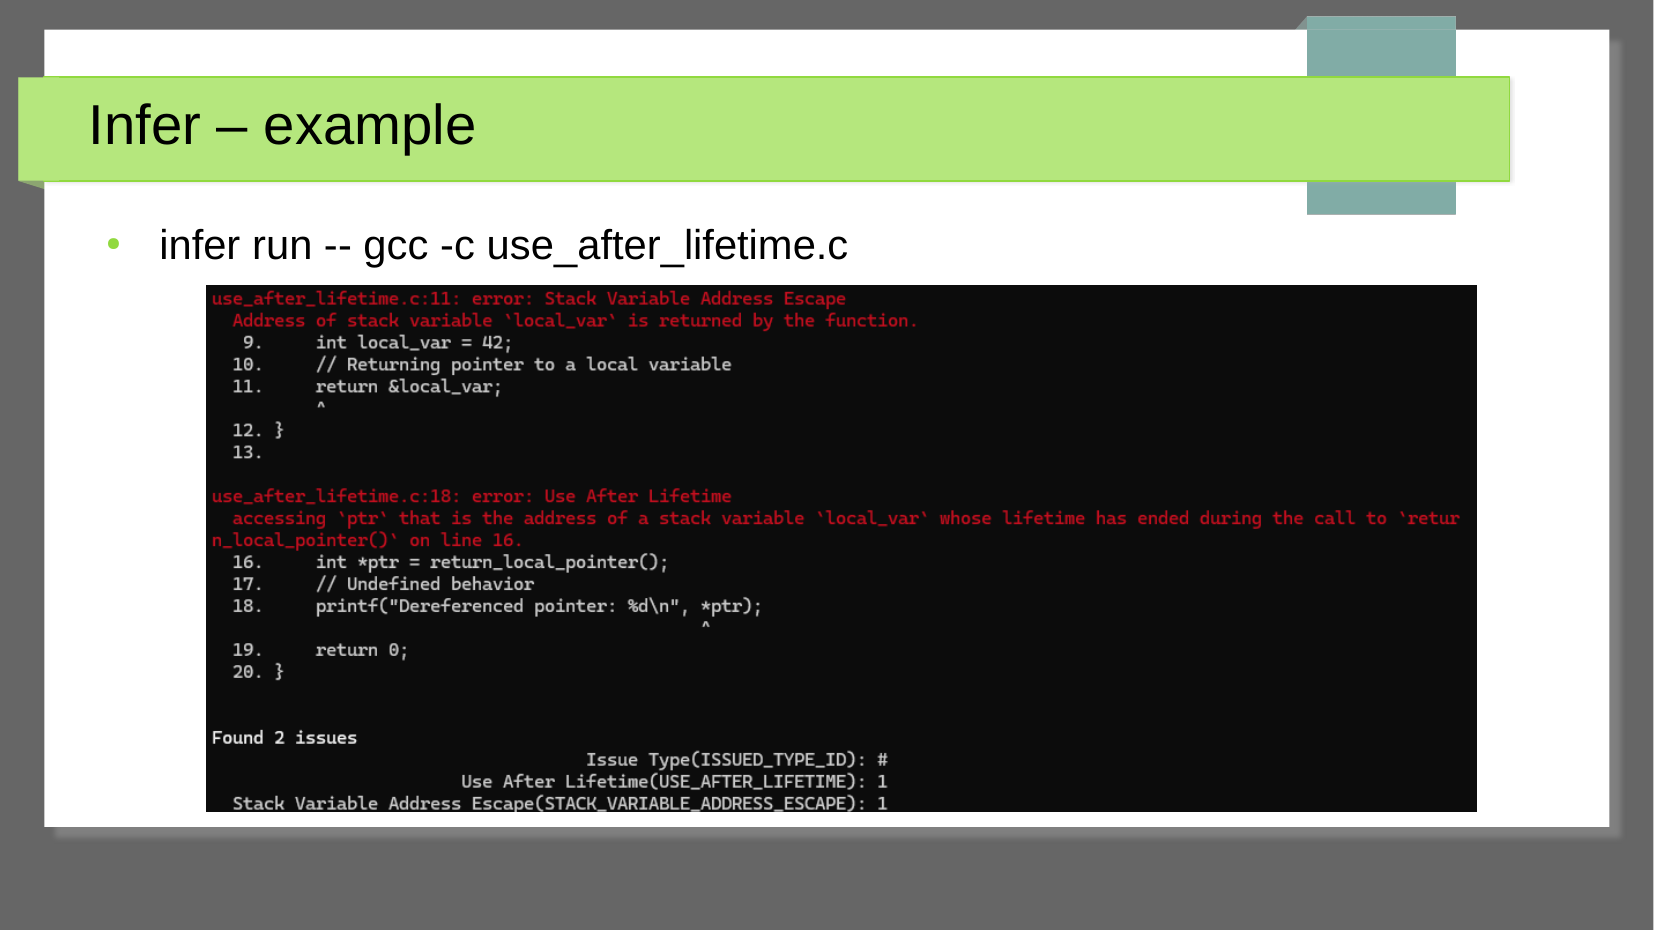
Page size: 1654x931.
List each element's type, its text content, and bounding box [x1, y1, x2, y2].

list infer run -- gcc -c use_after_lifetime.c [88, 221, 1565, 813]
picture [206, 285, 1477, 813]
title Infer – example [88, 73, 1506, 178]
